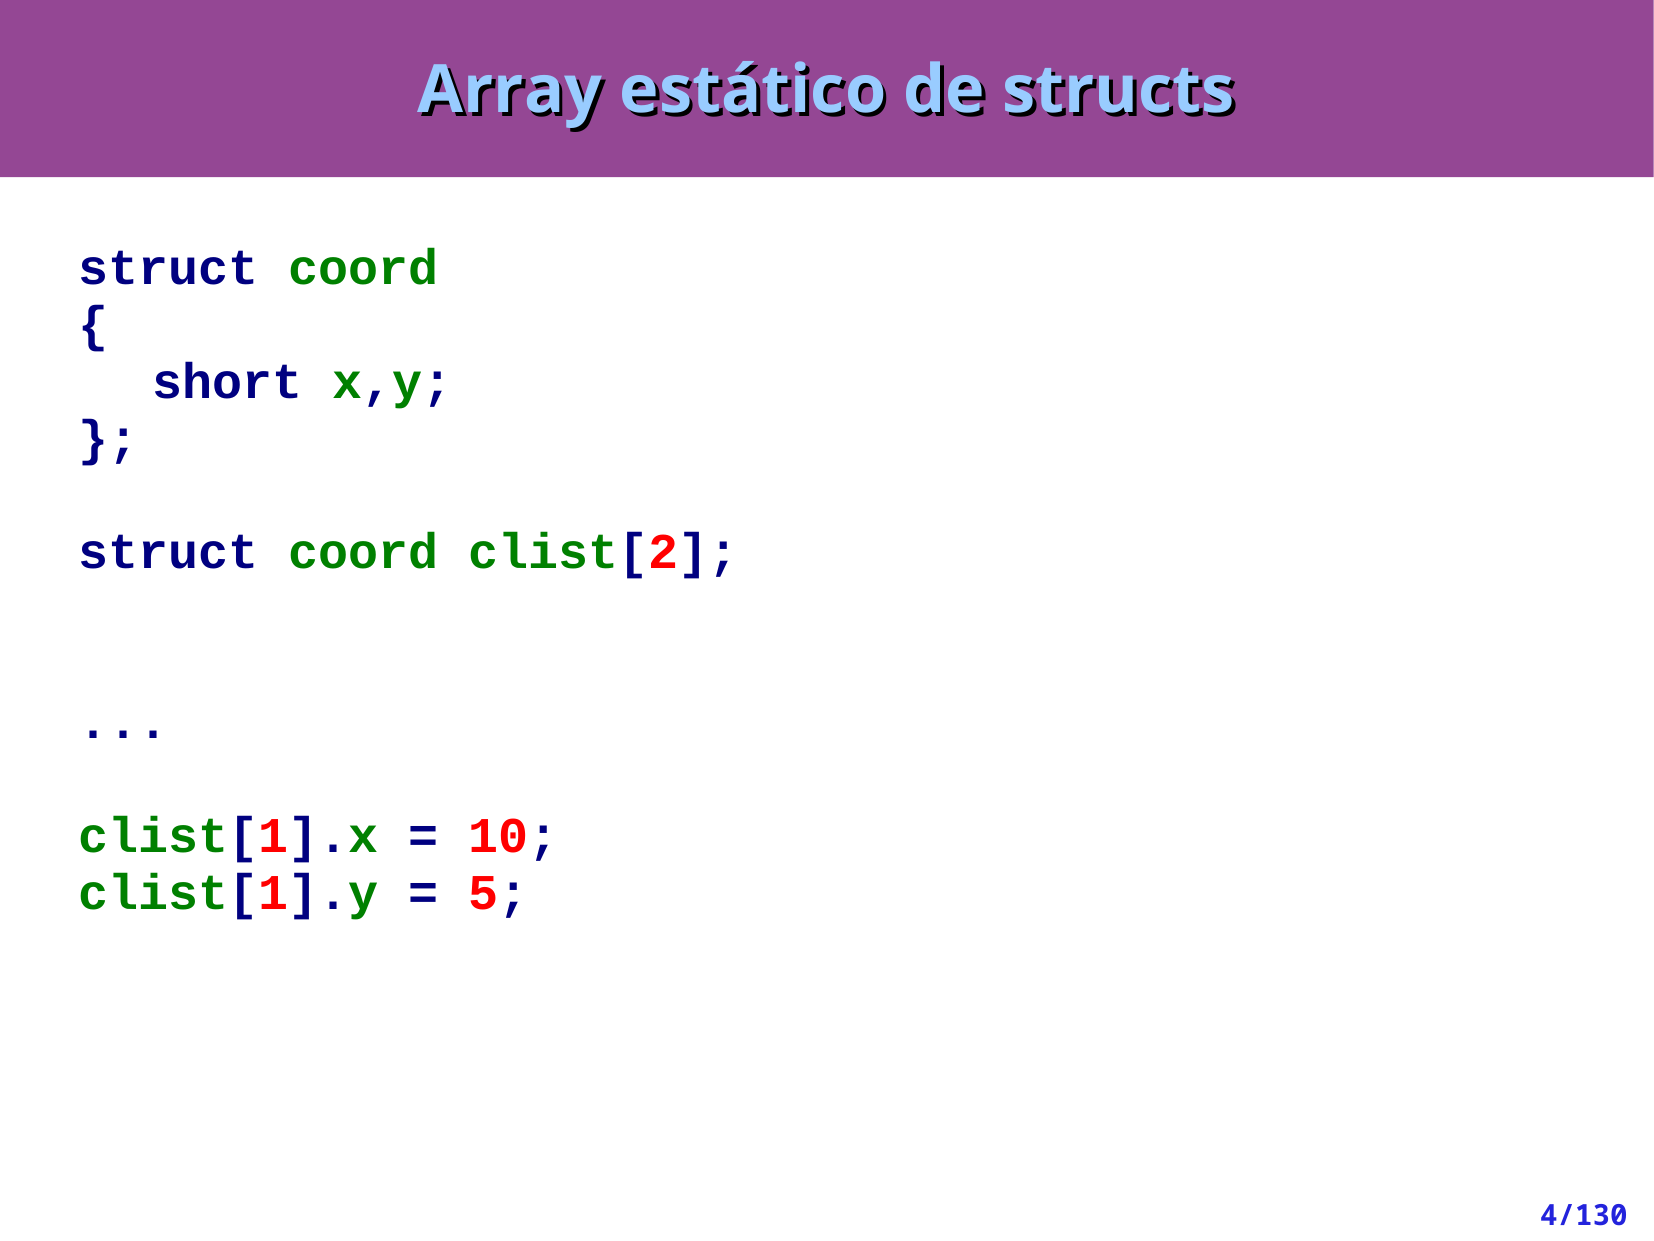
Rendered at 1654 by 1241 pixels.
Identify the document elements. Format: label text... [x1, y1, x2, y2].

title Array estático de structs [82, 0, 1571, 176]
text_box struct coord { short x,y; }; struct coord clist[2]; ... clist[1].x = 10; clist[1].y = 5; [63, 235, 867, 1021]
